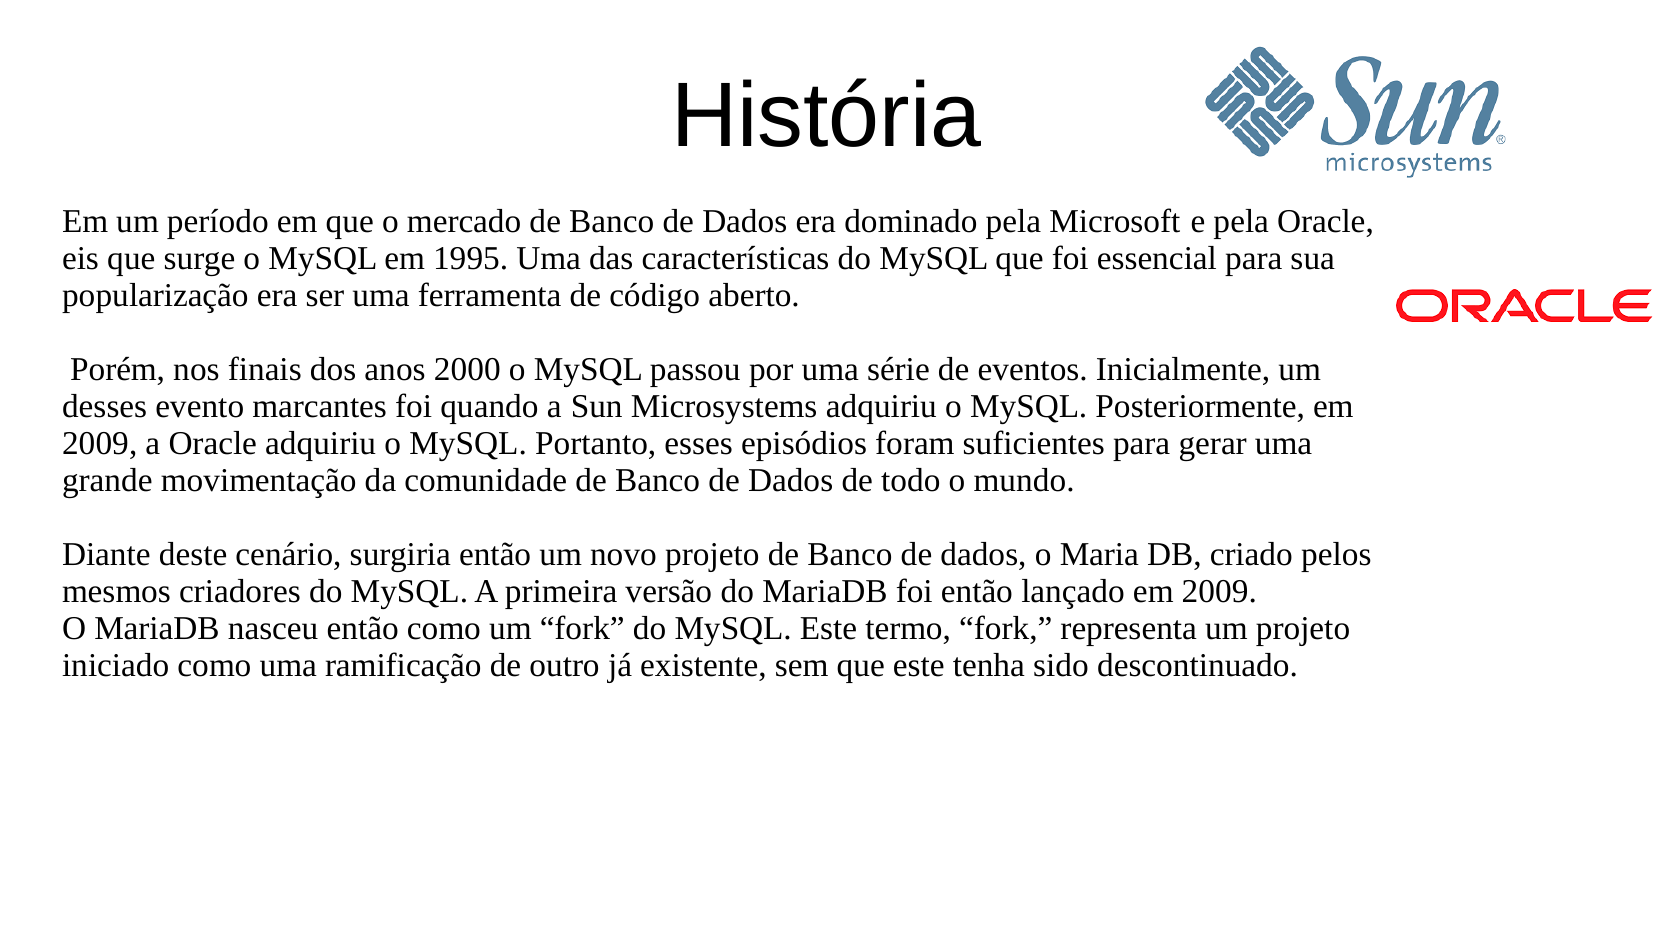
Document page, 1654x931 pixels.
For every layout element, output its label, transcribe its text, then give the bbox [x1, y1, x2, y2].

picture [1393, 232, 1654, 378]
picture [1204, 46, 1506, 178]
title História [82, 37, 1571, 193]
text_box Em um período em que o mercado de Banco de Dados era dominado pela Microsoft e pela Oracle, eis que surge o MySQL em 1995. Uma das características do MySQL que foi essencial para sua popularização era ser uma ferramenta de código aberto. Porém, nos finais dos anos 2000 o MySQL passou por uma série de eventos. Inicialmente, um desses evento marcantes foi quando a Sun Microsystems adquiriu o MySQL. Posteriormente, em 2009, a Oracle adquiriu o MySQL. Portanto, esses episódios foram suficientes para gerar uma grande movimentação da comunidade de Banco de Dados de todo o mundo. Diante deste cenário, surgiria então um novo projeto de Banco de dados, o Maria DB, criado pelos mesmos criadores do MySQL. A primeira versão do MariaDB foi então lançado em 2009. O MariaDB nasceu então como um “fork” do MySQL. Este termo, “fork,” representa um projeto iniciado como uma ramificação de outro já existente, sem que este tenha sido descontinuado. [47, 194, 1406, 692]
